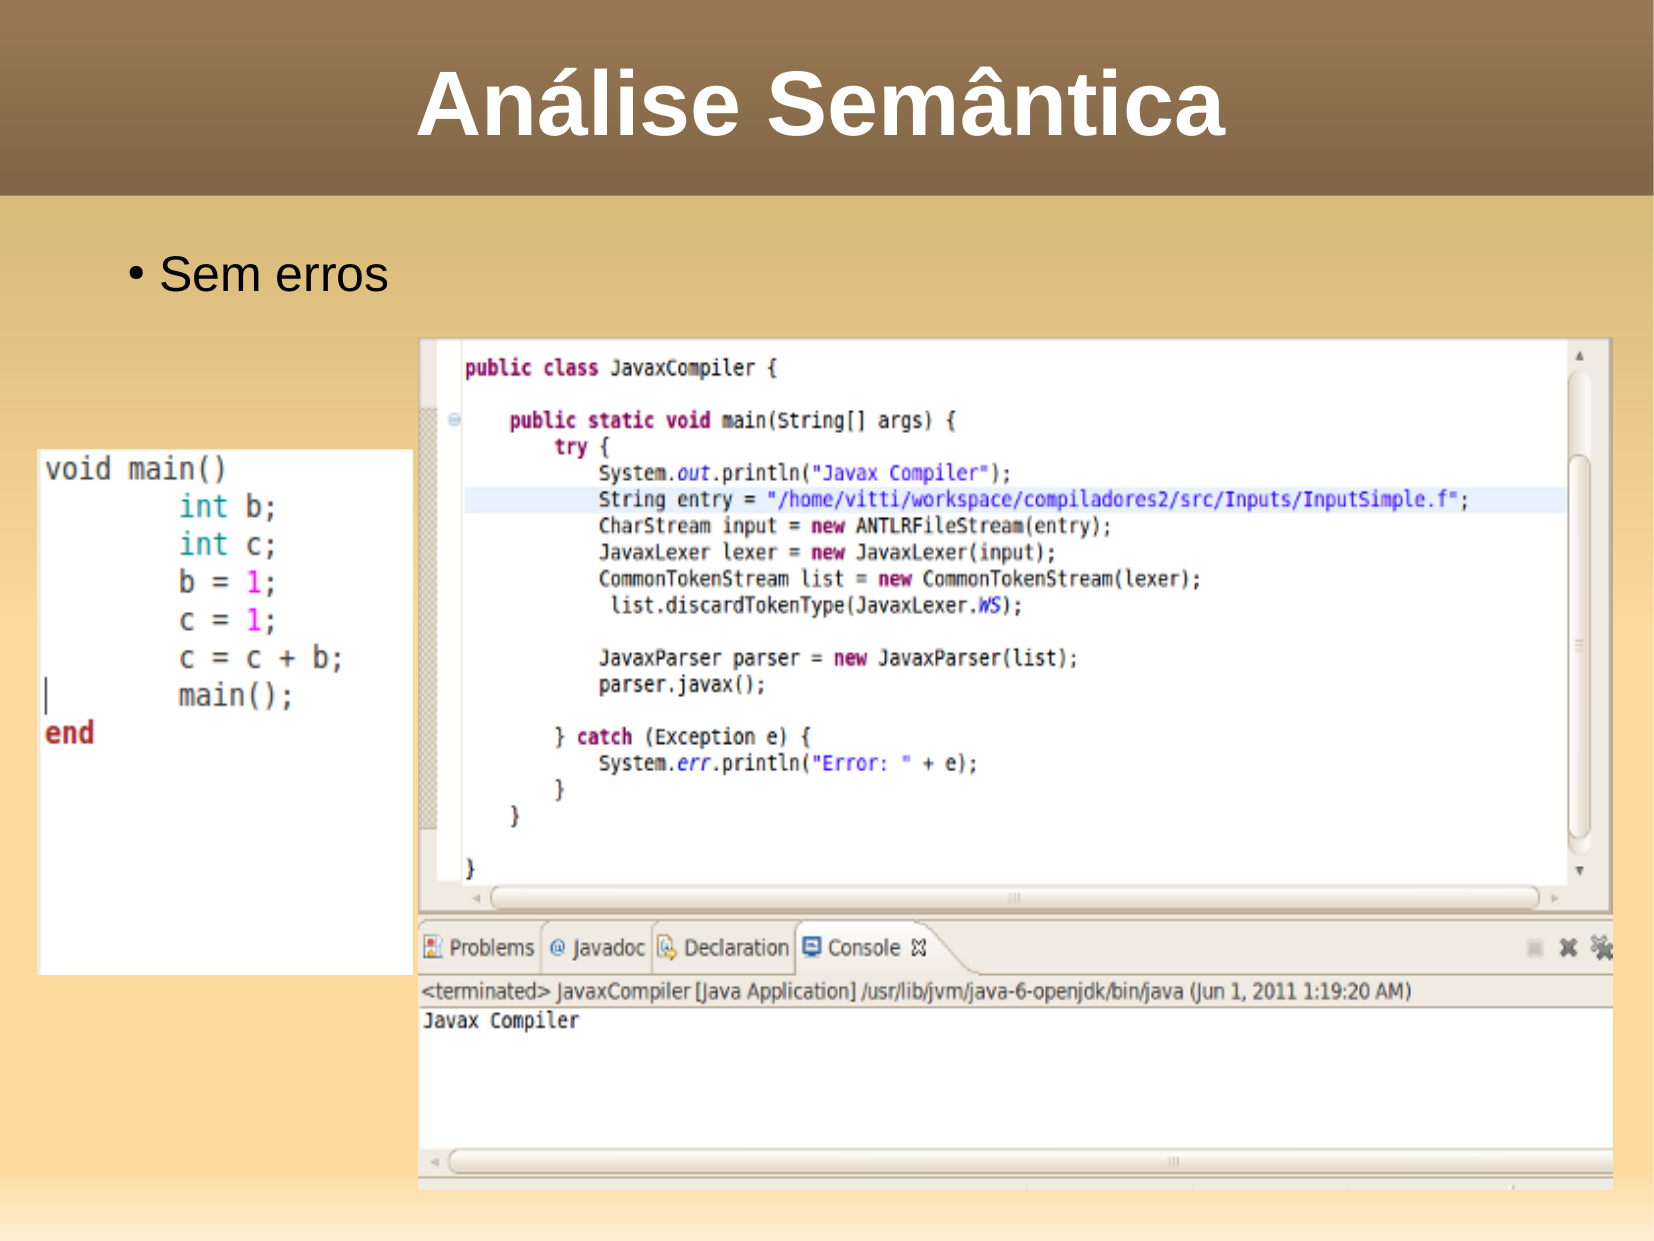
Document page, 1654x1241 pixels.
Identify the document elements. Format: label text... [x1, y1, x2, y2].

title Análise Semântica [76, 7, 1565, 200]
text_box Sem erros [112, 238, 788, 352]
picture [0, 0, 1654, 1241]
